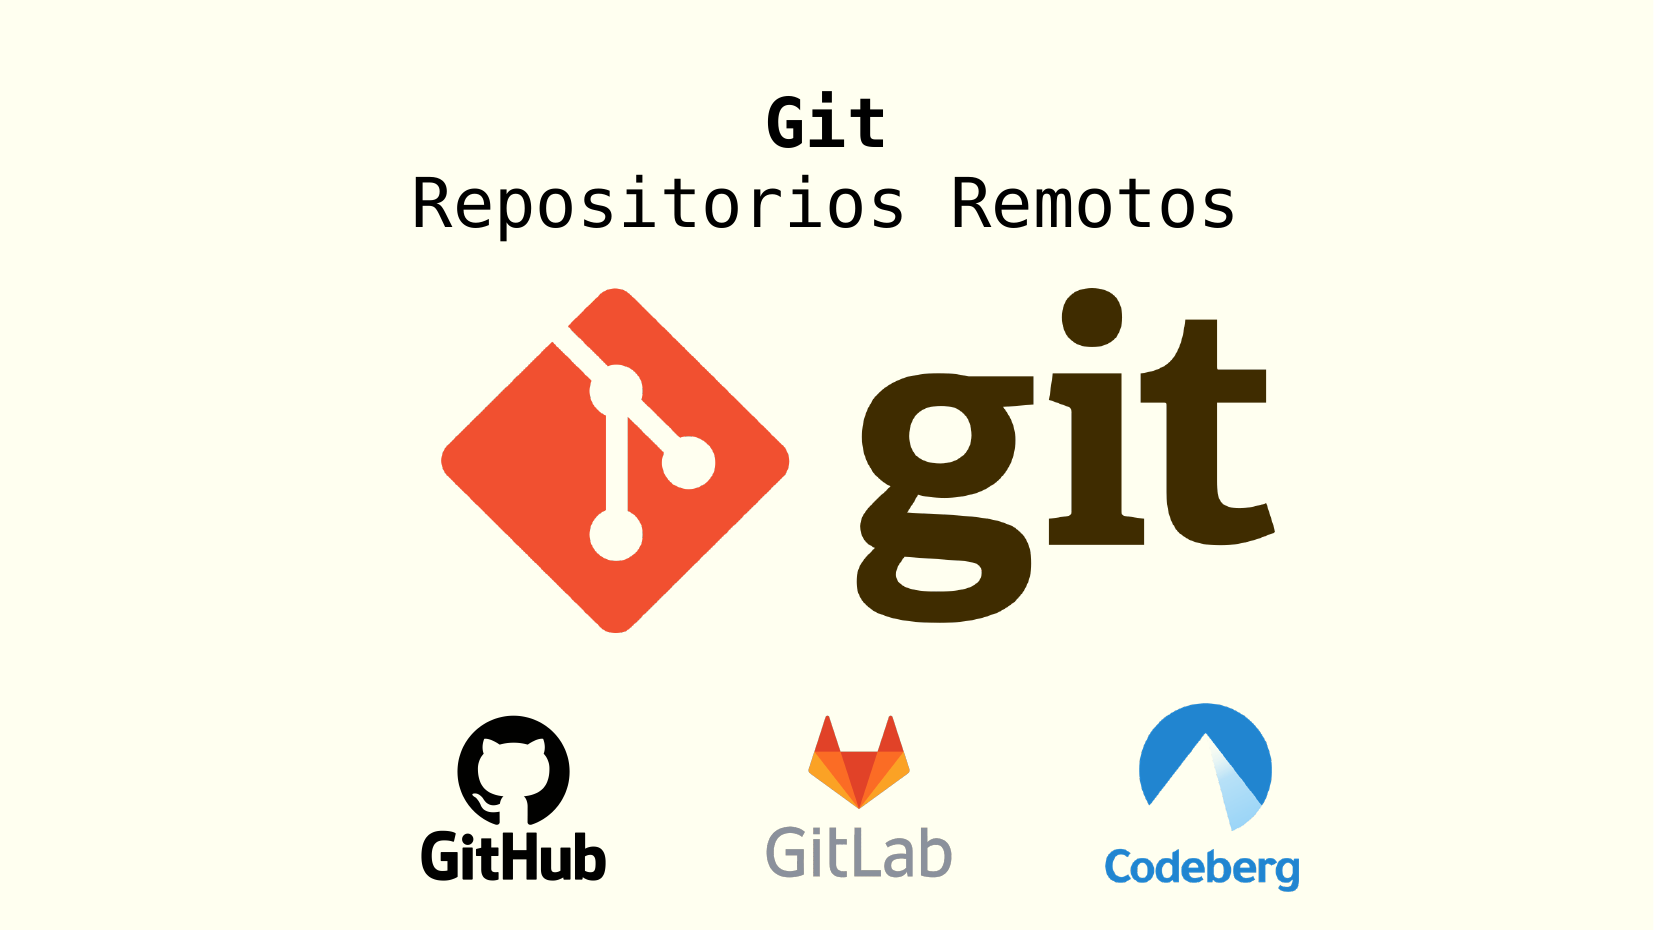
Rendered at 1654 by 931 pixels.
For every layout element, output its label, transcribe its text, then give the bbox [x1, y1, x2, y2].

picture [441, 288, 1275, 633]
title Git Repositorios Remotos [82, 43, 1571, 284]
picture [702, 708, 1016, 885]
picture [1105, 703, 1299, 892]
picture [362, 713, 665, 883]
